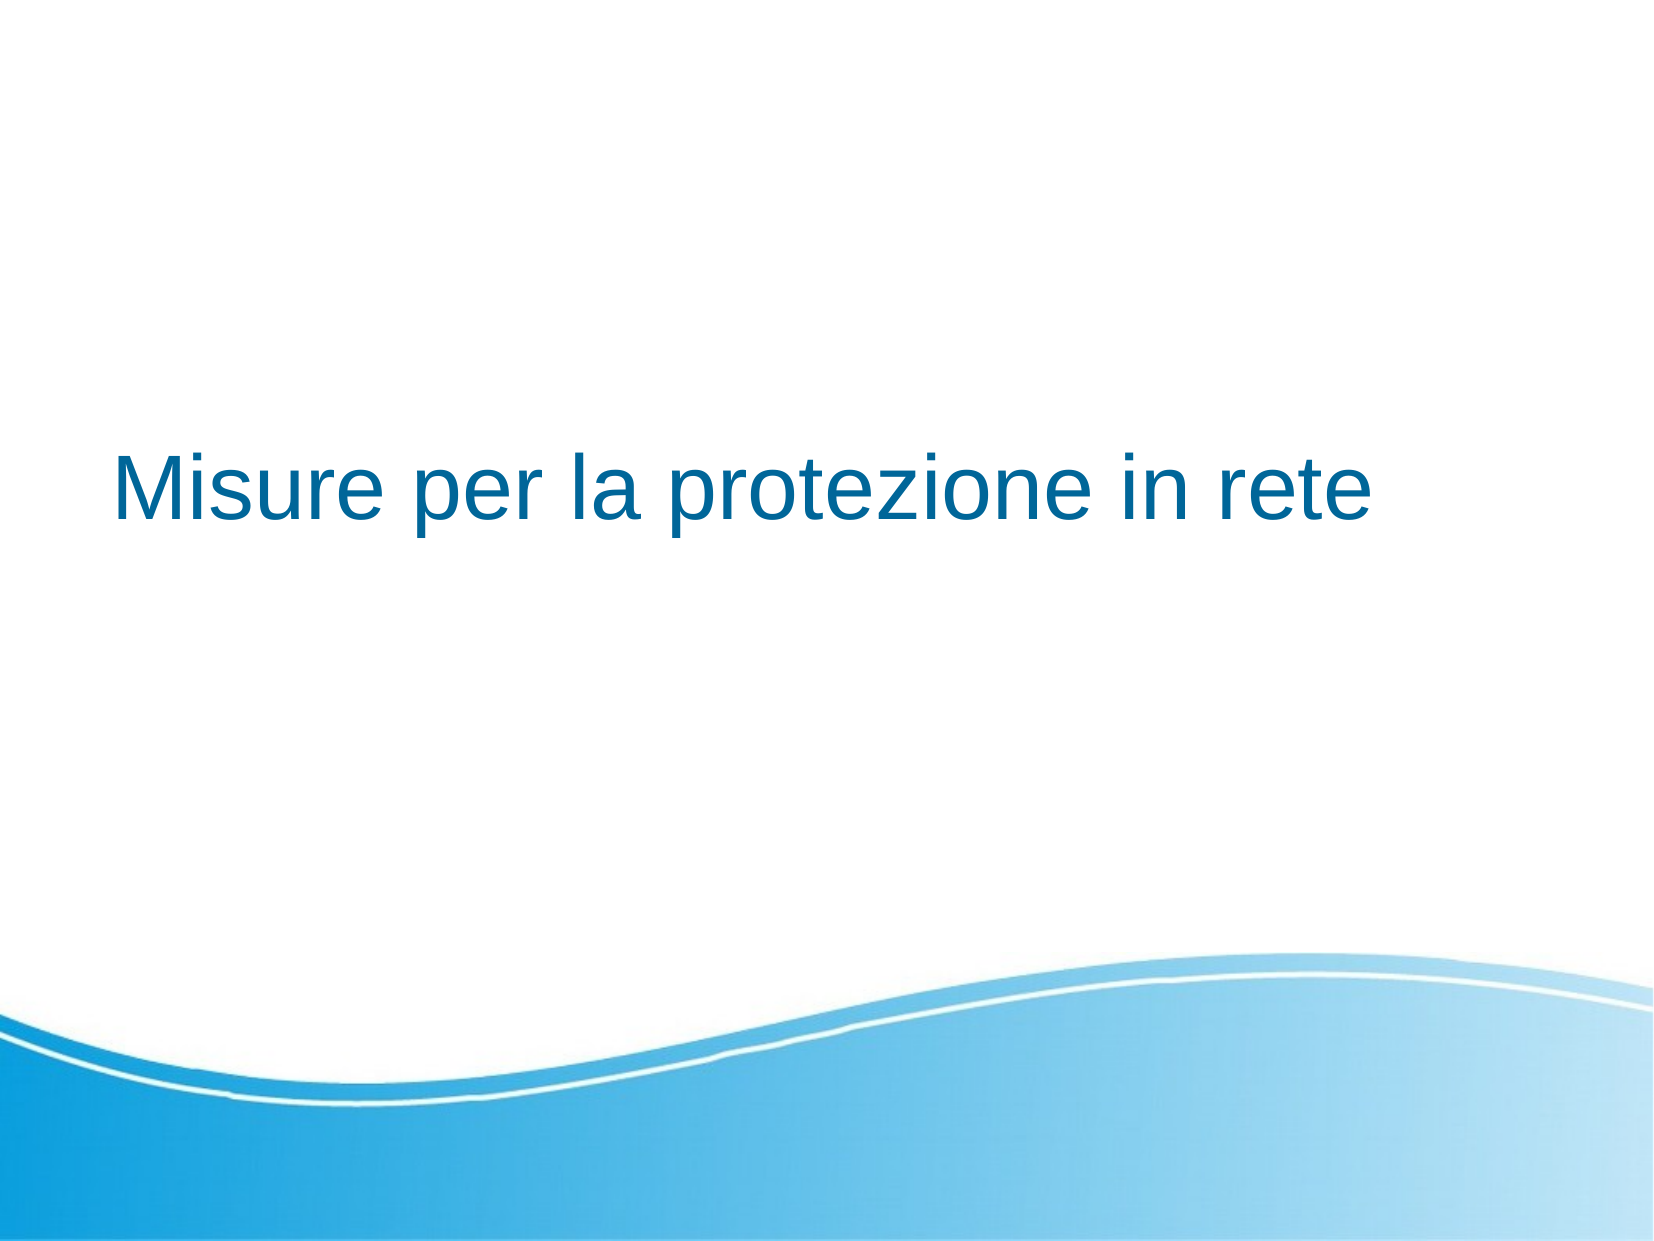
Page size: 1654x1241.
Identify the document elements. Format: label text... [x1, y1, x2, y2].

title Misure per la protezione in rete [0, 384, 1489, 592]
picture [0, 952, 1654, 1241]
